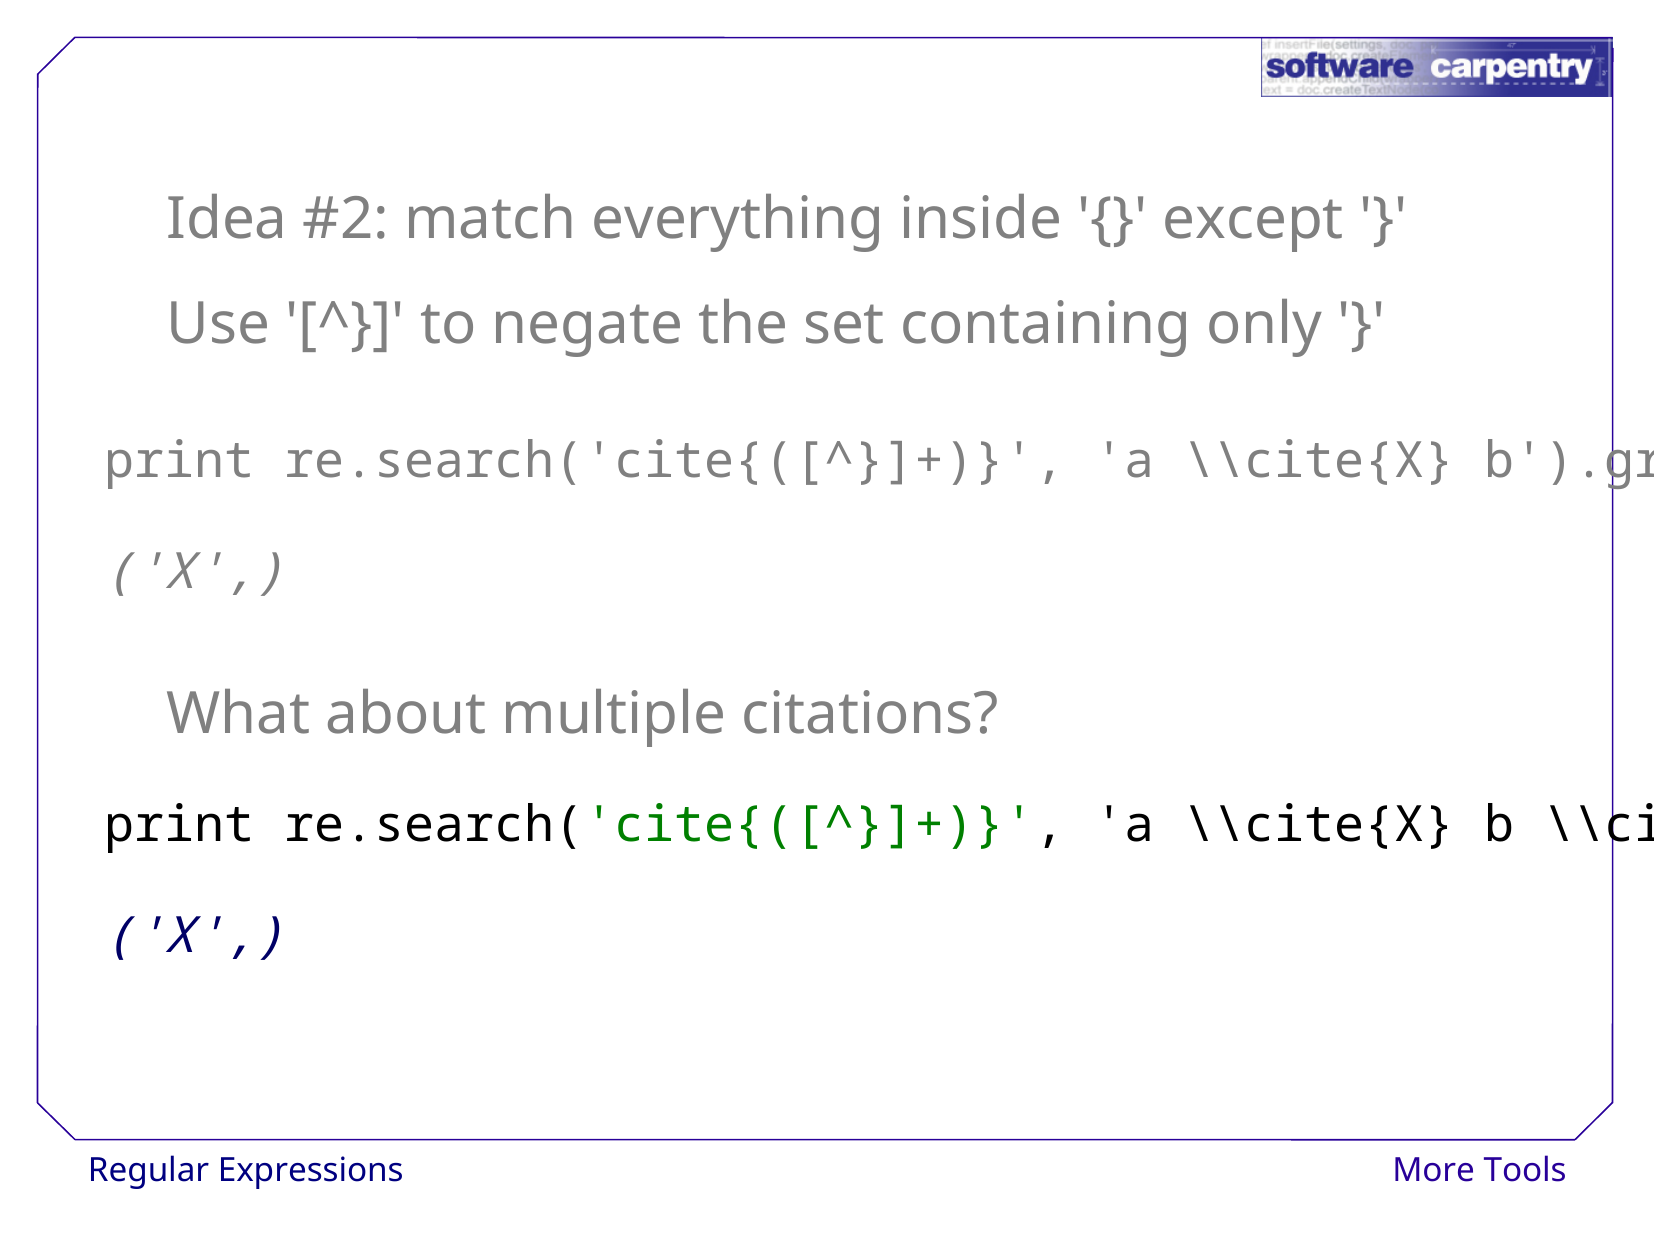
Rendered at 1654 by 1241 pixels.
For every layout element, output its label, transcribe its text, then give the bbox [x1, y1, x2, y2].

text_box What about multiple citations? [151, 632, 1530, 753]
text_box print re.search('cite{([^}]+)}', 'a \\cite{X} b \\cite{Y} c').groups() ('X',) [89, 789, 1511, 978]
text_box Idea #2: match everything inside '{}' except '}' Use '[^}]' to negate the set containing only '}' [151, 137, 1530, 364]
picture [1261, 39, 1613, 97]
text_box print re.search('cite{([^}]+)}', 'a \\cite{X} b').groups() ('X',) [89, 425, 1512, 613]
